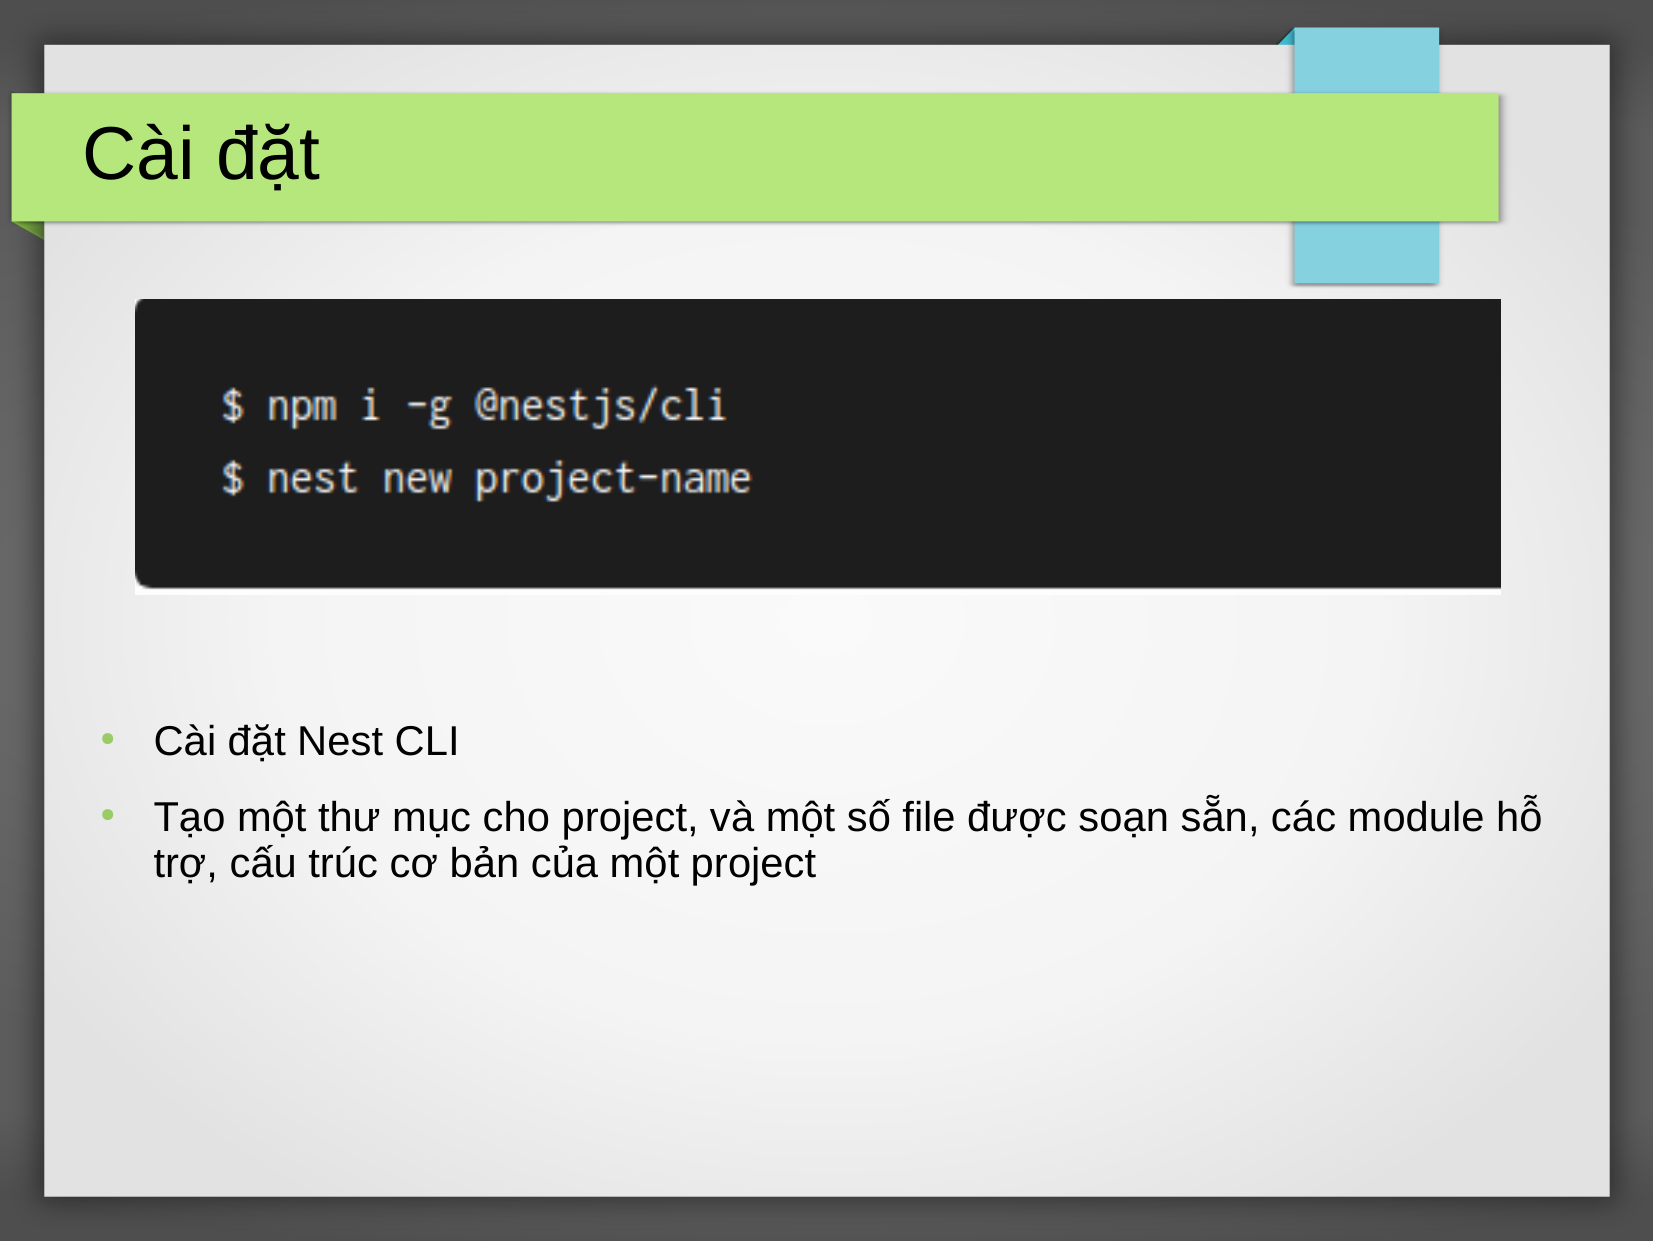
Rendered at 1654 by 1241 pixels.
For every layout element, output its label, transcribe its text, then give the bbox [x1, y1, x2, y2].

list Cài đặt Nest CLI Tạo một thư mục cho project, và một số file được soạn sẵn, các module hỗ trợ, cấu trúc cơ bản của một project [82, 212, 1571, 1141]
title Cài đặt [82, 94, 1264, 212]
picture [0, 0, 1653, 1241]
